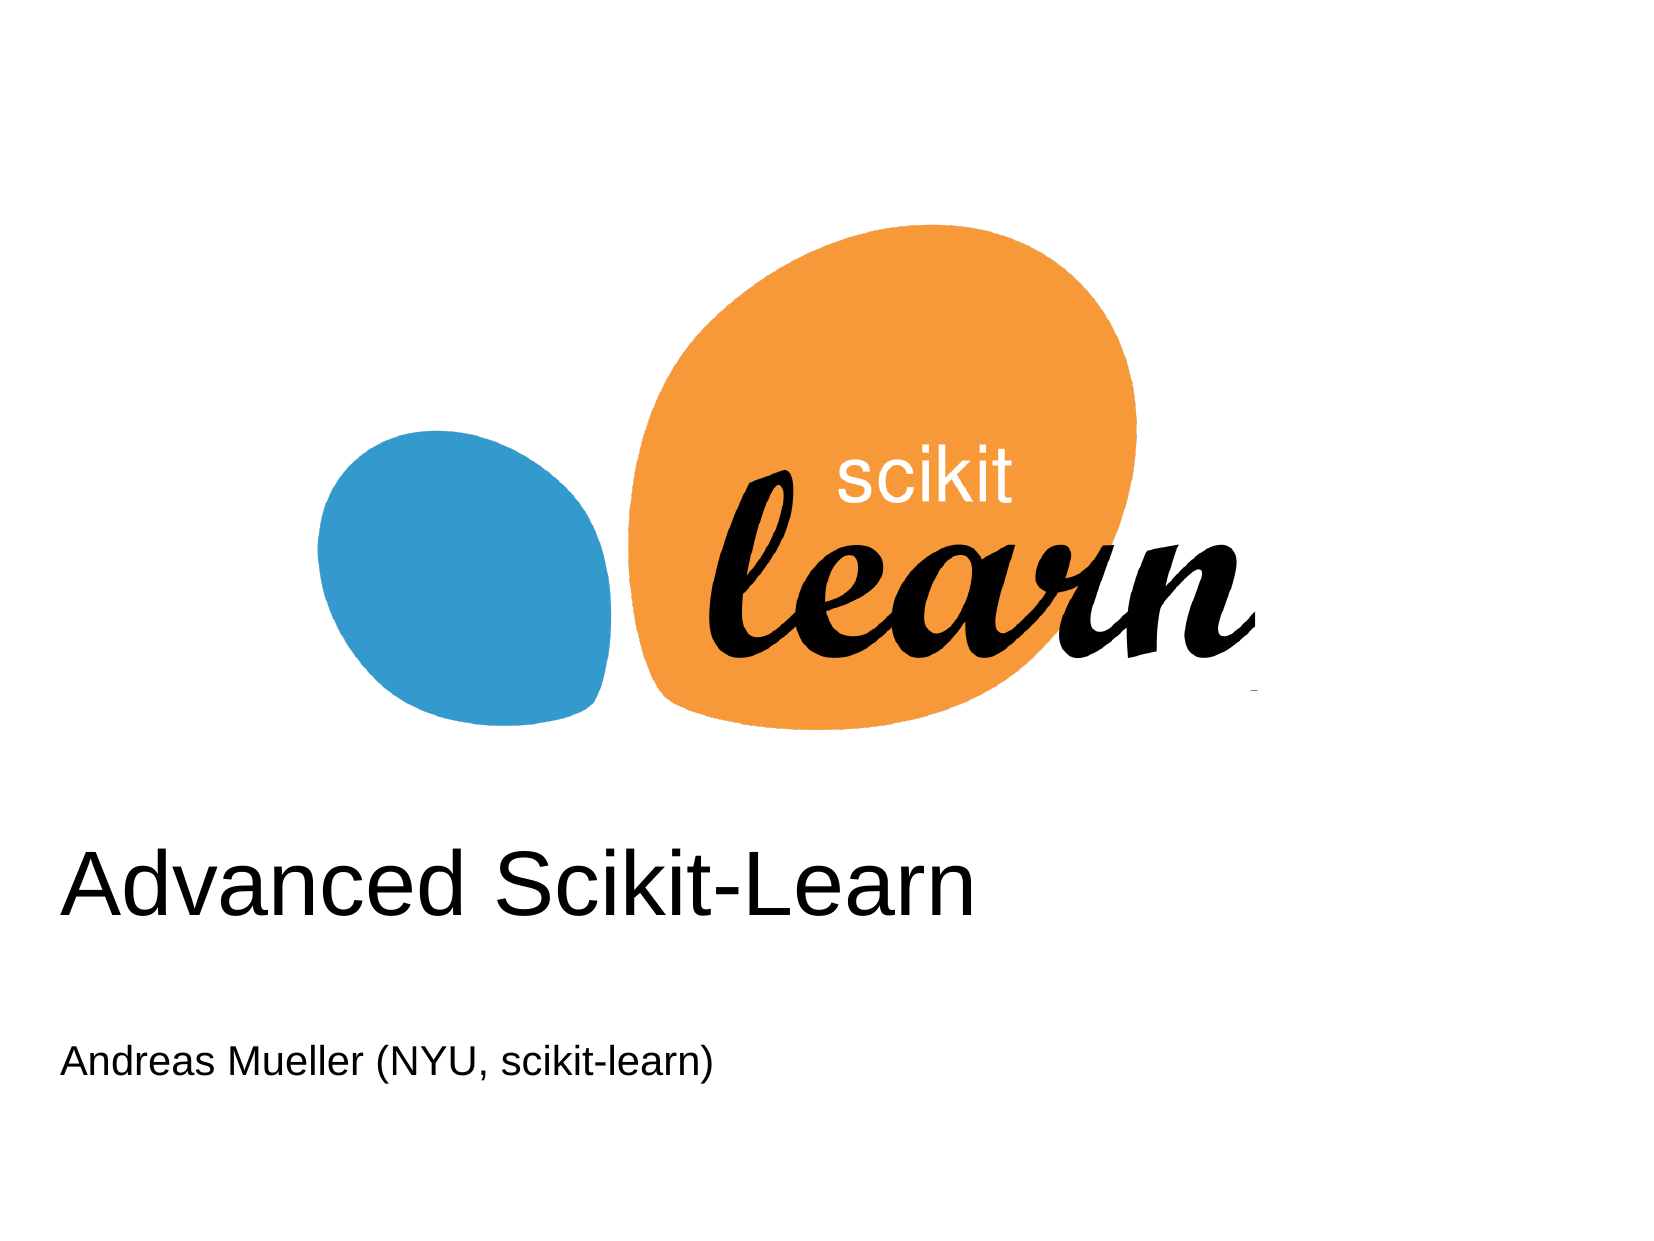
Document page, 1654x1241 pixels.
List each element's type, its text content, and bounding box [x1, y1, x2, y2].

title Advanced Scikit-Learn Andreas Mueller (NYU, scikit-learn) [60, 832, 1549, 1085]
picture [296, 104, 1276, 761]
